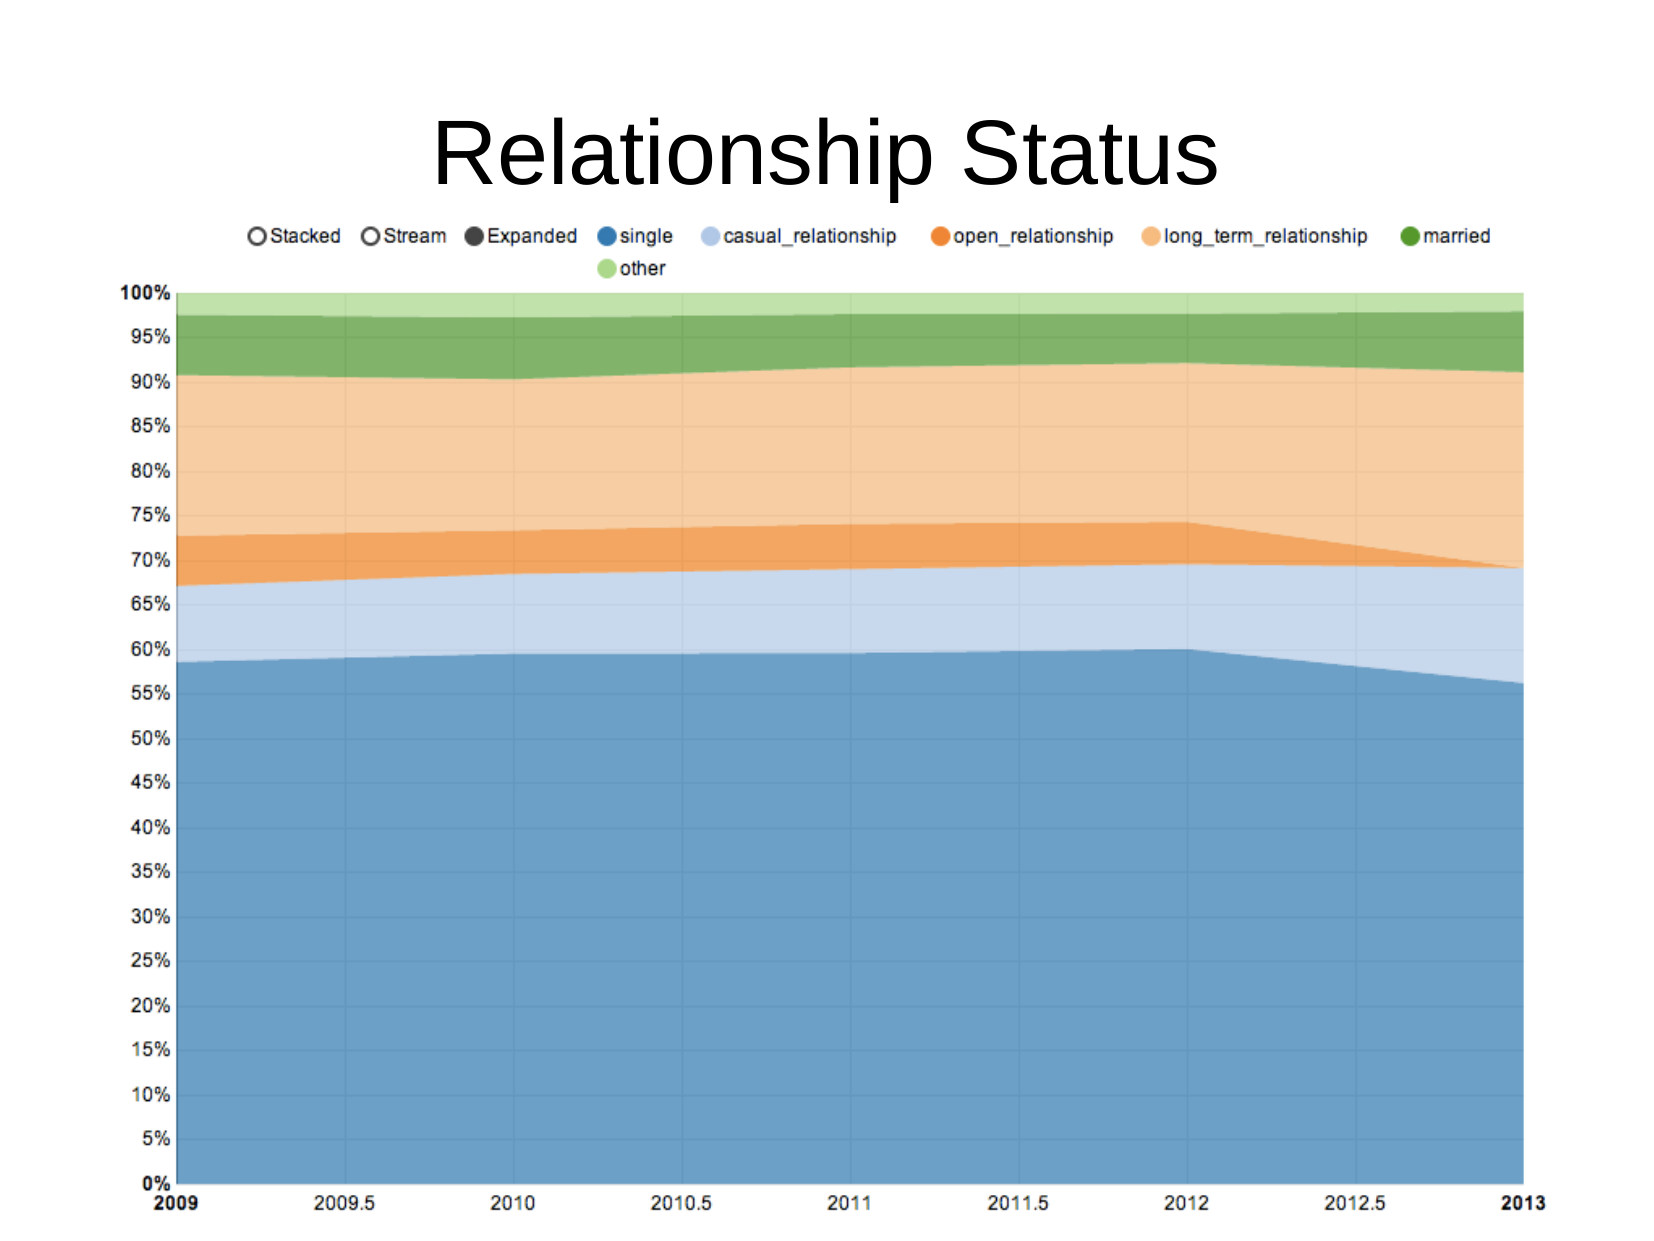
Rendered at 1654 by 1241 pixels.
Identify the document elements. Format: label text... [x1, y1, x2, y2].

title Relationship Status [82, 49, 1571, 209]
picture [81, 209, 1571, 1241]
